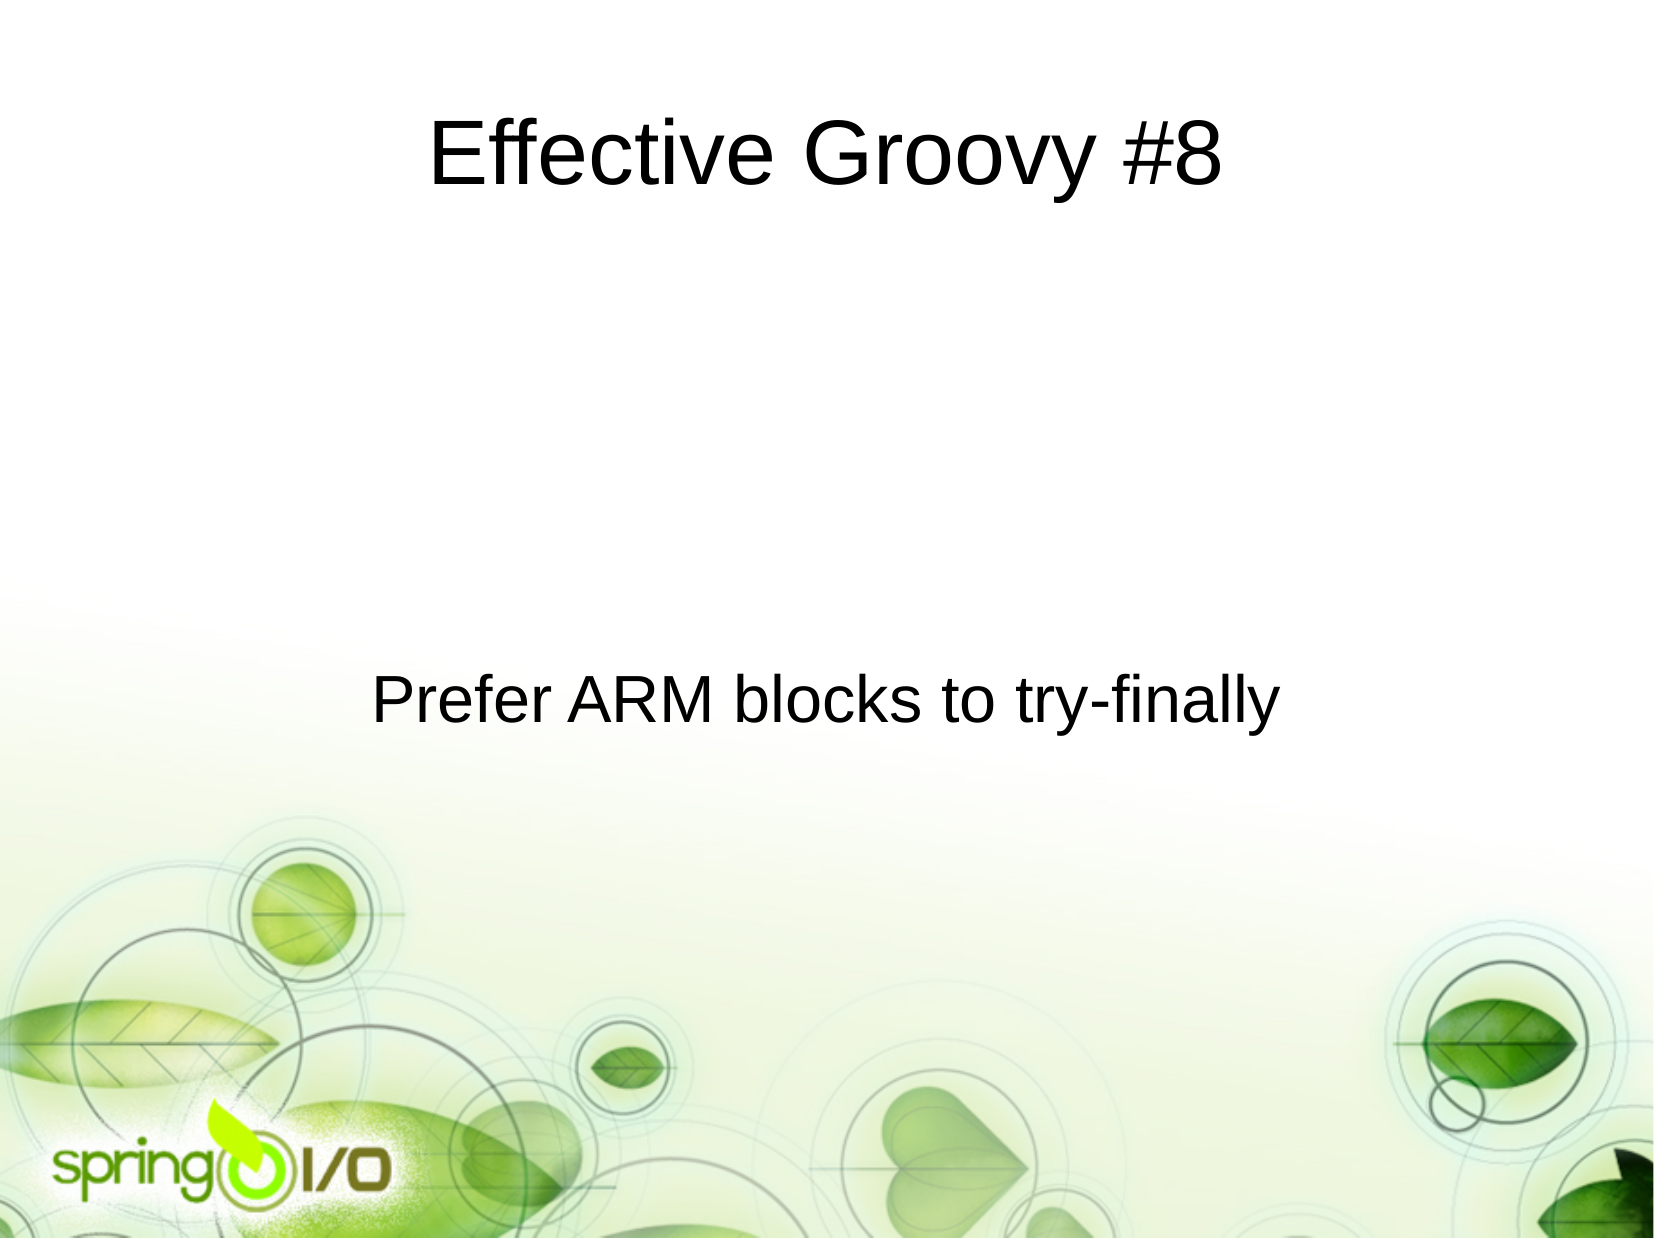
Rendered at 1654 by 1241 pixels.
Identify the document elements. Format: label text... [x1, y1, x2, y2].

title Effective Groovy #8 [82, 56, 1571, 250]
picture [0, 0, 1654, 1238]
subtitle Prefer ARM blocks to try-finally [82, 297, 1571, 1102]
